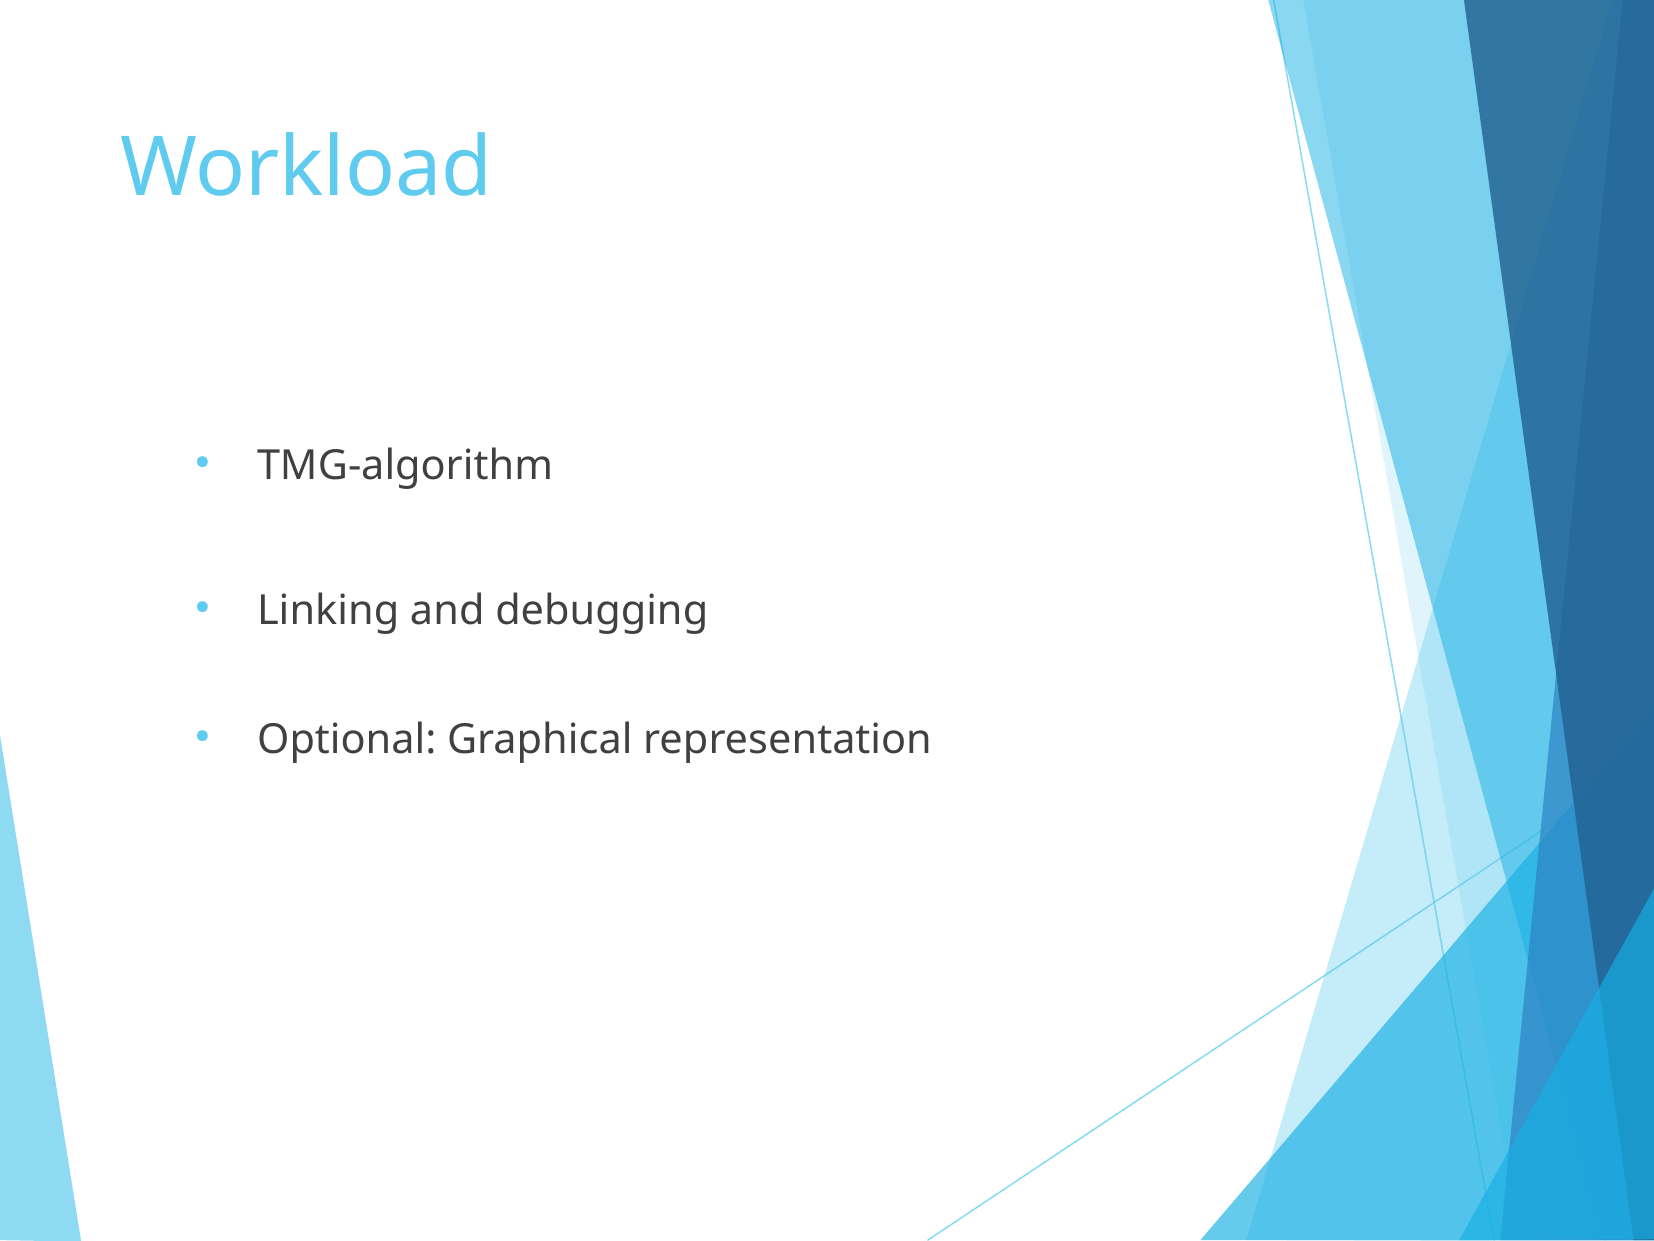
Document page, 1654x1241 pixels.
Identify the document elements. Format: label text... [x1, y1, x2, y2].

list TMG-algorithm Linking and debugging Optional: Graphical representation [180, 285, 1186, 1005]
title Workload [105, 105, 931, 313]
